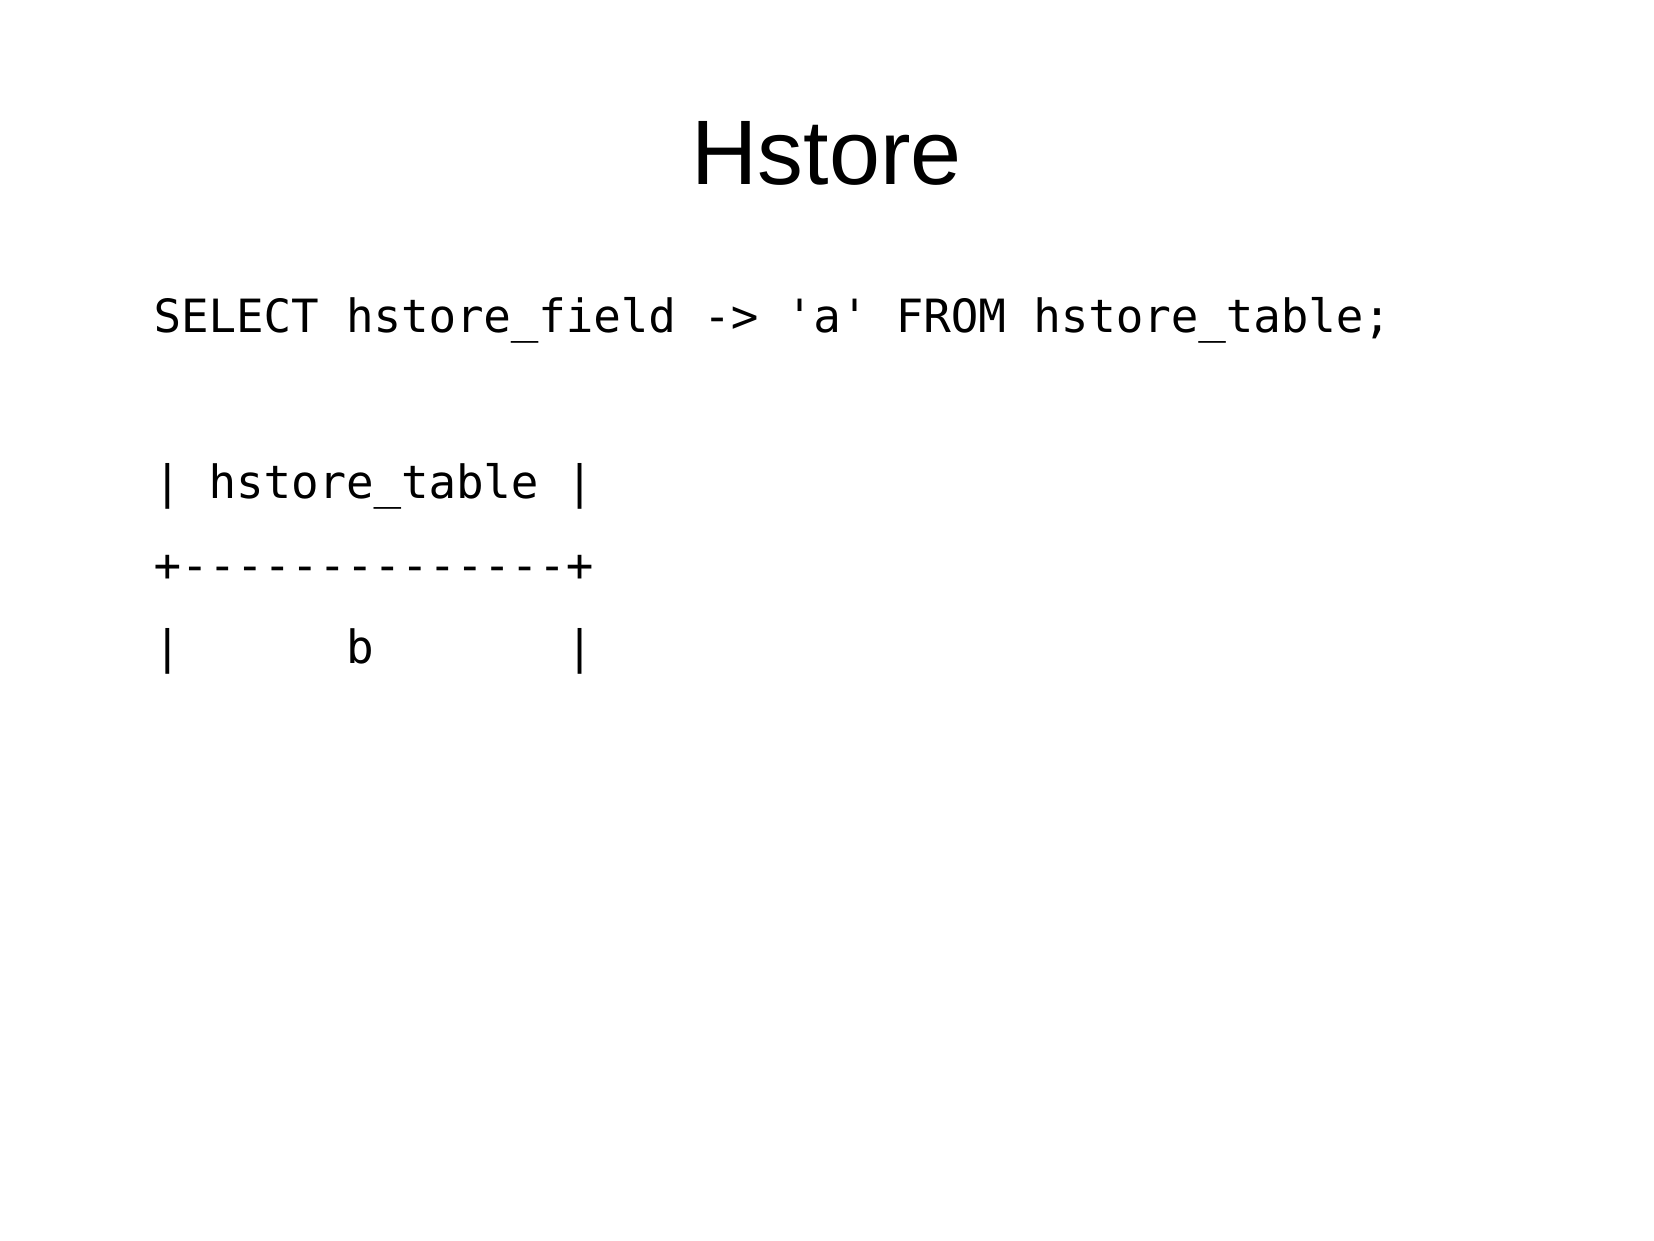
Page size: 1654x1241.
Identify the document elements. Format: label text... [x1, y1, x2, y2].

title Hstore [82, 49, 1571, 257]
list SELECT hstore_field -> 'a' FROM hstore_table; | hstore_table | +--------------+ | b | [82, 290, 1571, 1010]
